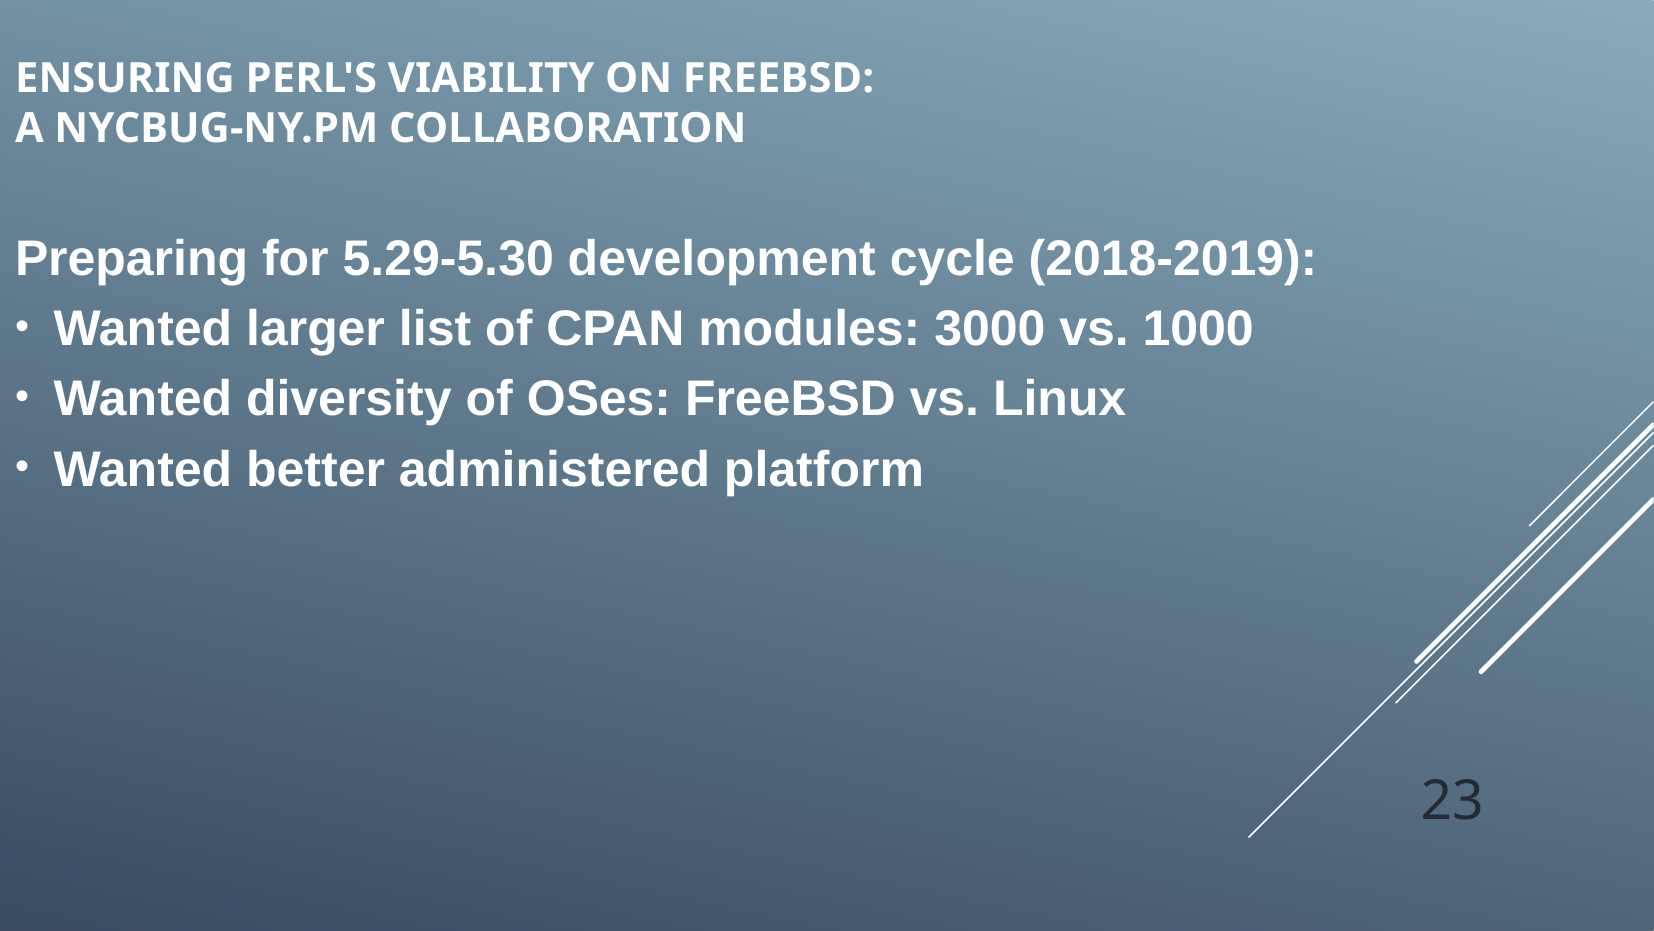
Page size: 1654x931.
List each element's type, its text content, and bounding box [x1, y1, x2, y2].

title Ensuring Perl's Viability on FreeBSD: A NYCBUG-NY.PM Collaboration [0, 36, 1148, 166]
subtitle Preparing for 5.29-5.30 development cycle (2018-2019): Wanted larger list of CPAN modules: 3000 vs. 1000 Wanted diversity of OSes: FreeBSD vs. Linux Wanted better administered platform [0, 217, 1489, 871]
